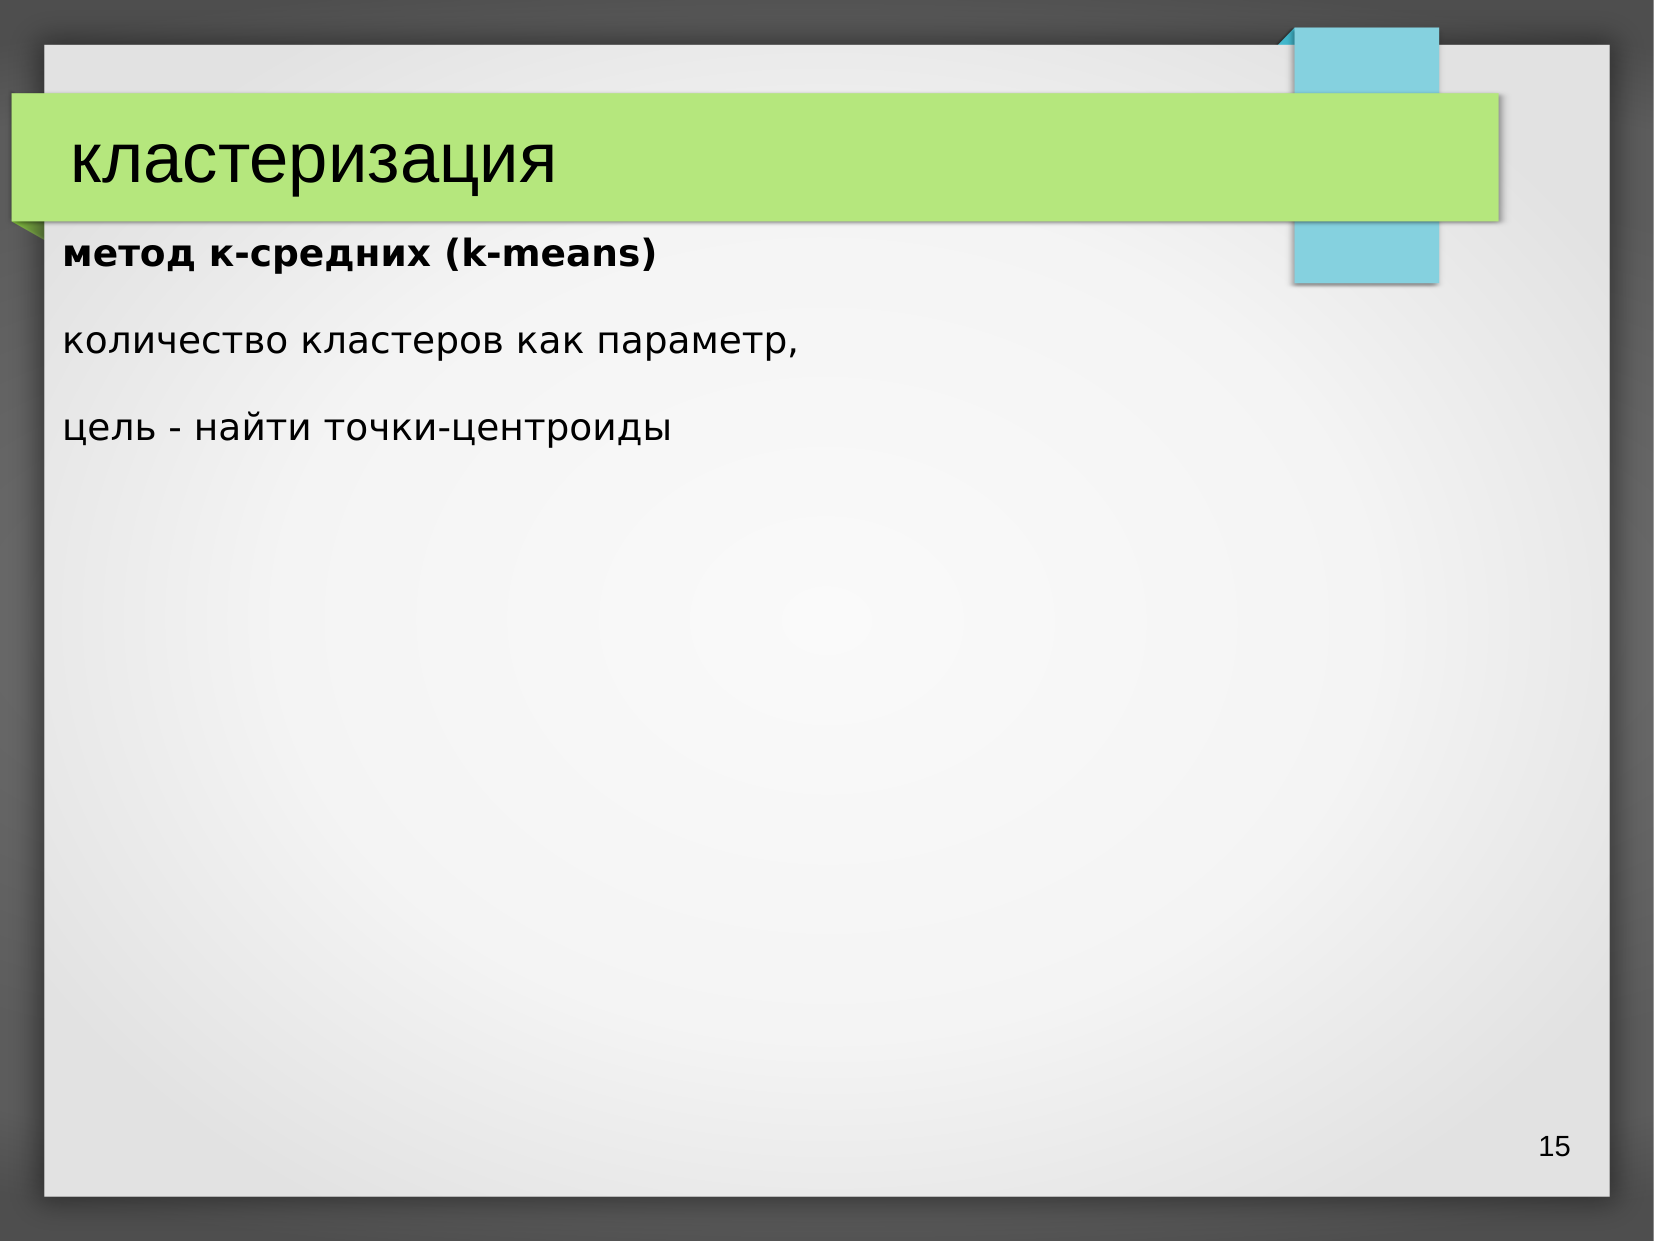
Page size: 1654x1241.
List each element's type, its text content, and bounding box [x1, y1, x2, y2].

picture [0, 0, 1654, 1241]
title кластеризация [70, 118, 1205, 199]
text_box метод к-средних (k-means) количество кластеров как параметр, цель - найти точки-центроиды [47, 224, 827, 457]
